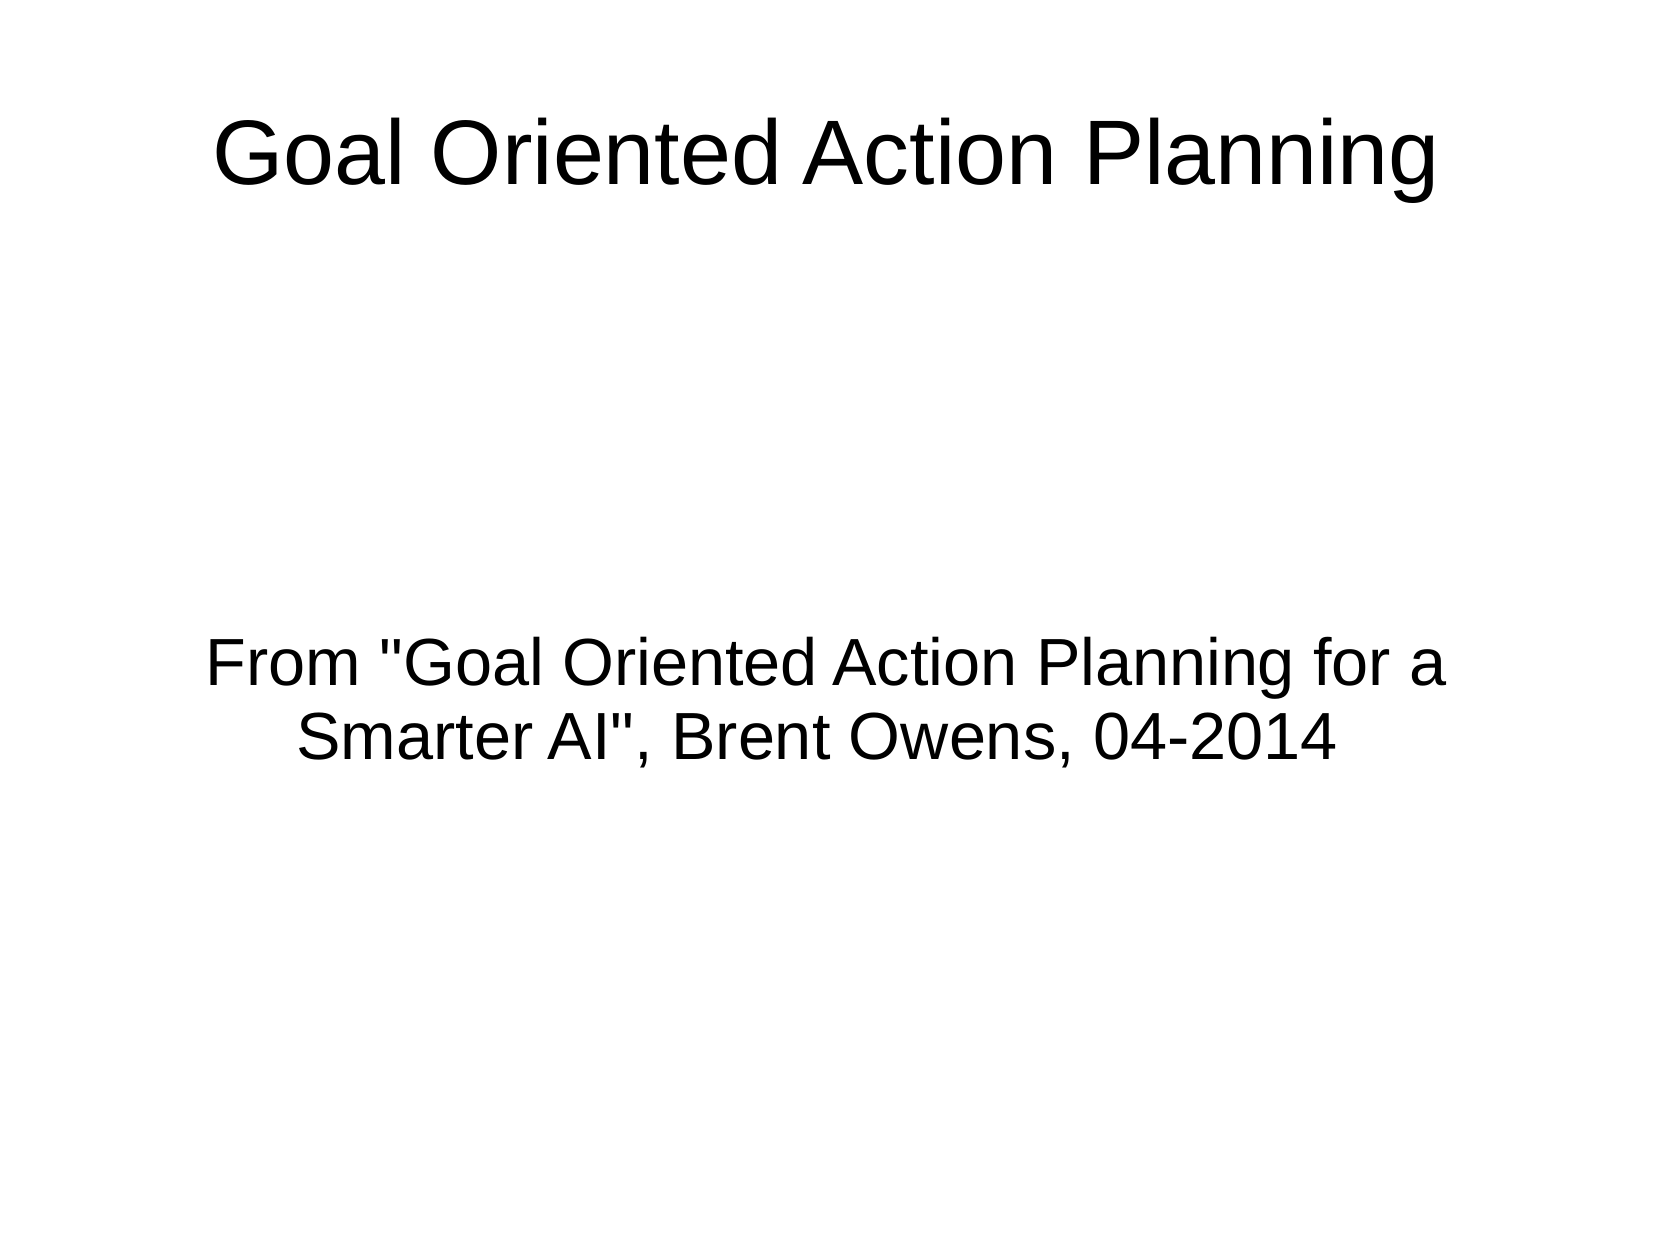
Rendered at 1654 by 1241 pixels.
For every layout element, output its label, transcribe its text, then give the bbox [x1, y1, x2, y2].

subtitle From "Goal Oriented Action Planning for a Smarter AI", Brent Owens, 04-2014 [82, 290, 1571, 1109]
title Goal Oriented Action Planning [82, 49, 1571, 257]
